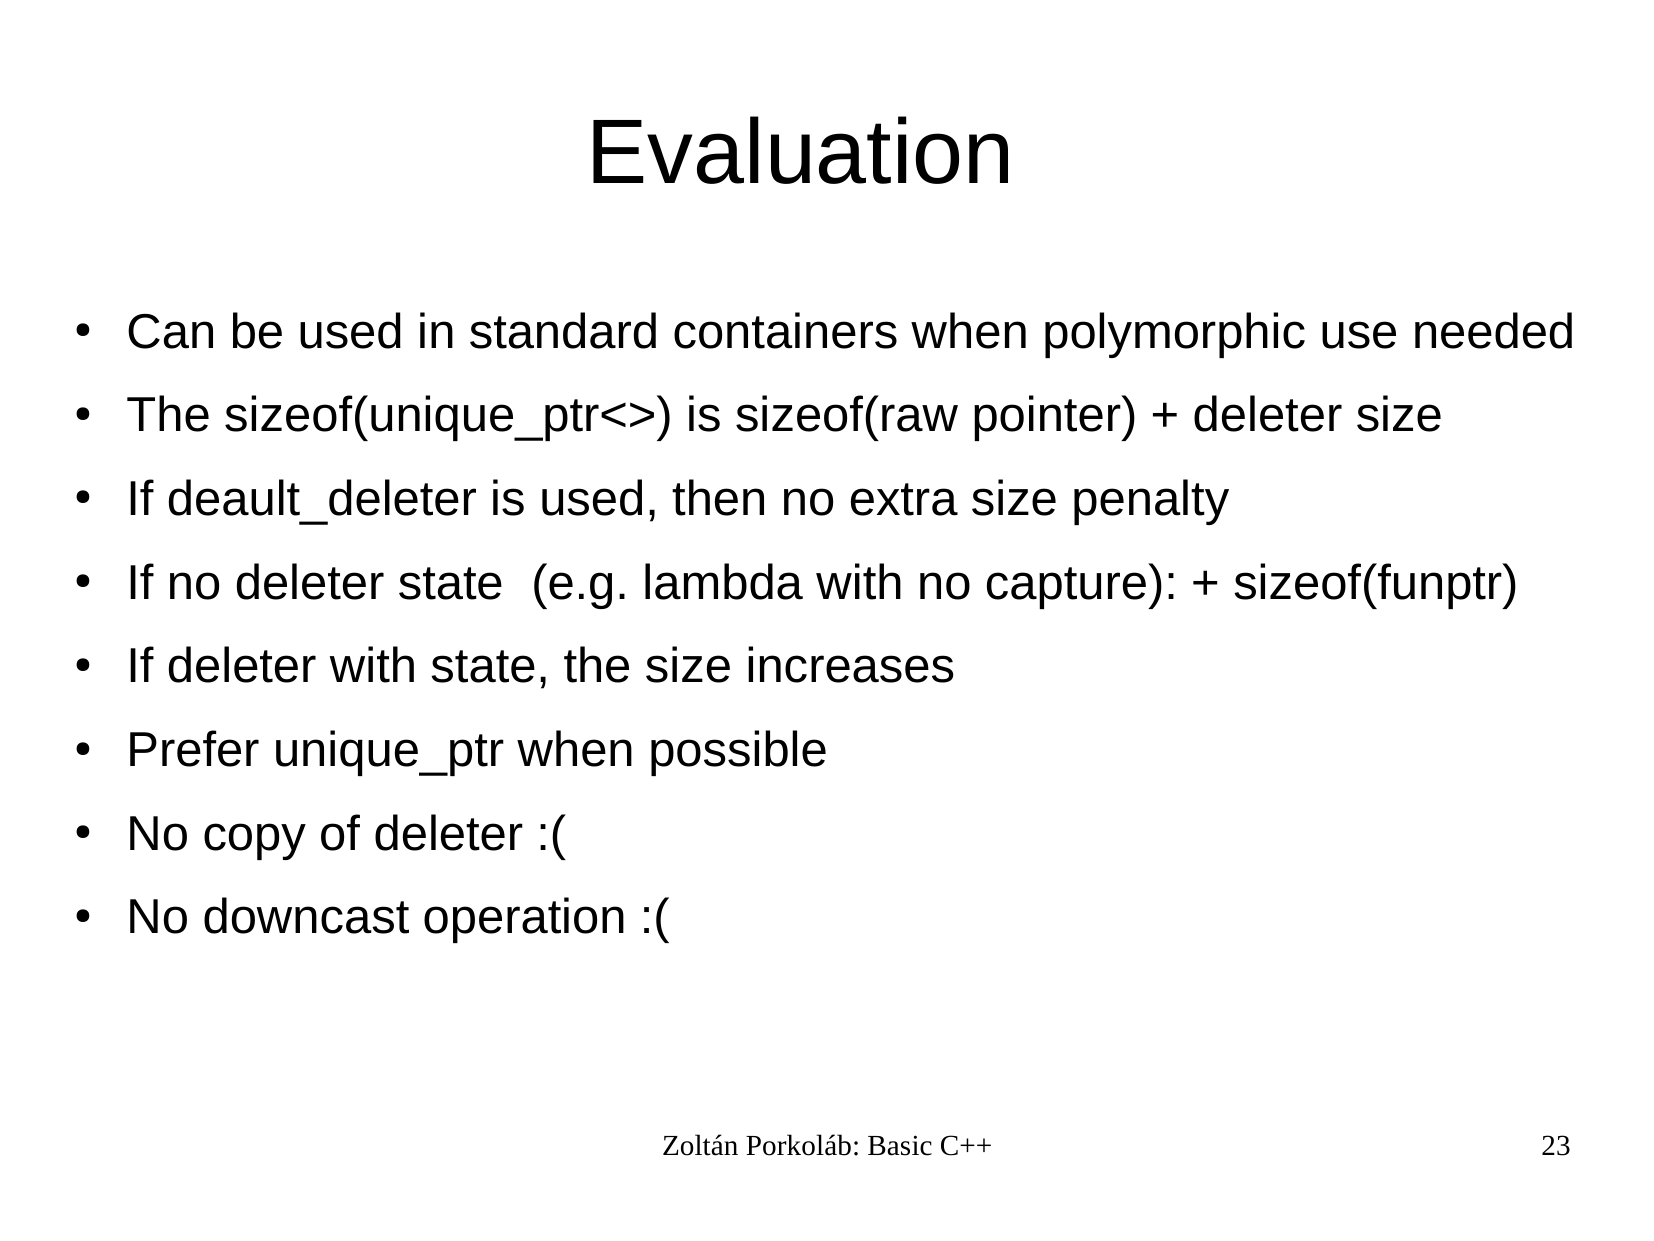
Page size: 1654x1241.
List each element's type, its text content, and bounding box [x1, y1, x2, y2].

title Evaluation [56, 47, 1546, 225]
list Can be used in standard containers when polymorphic use needed The sizeof(unique_ptr<>) is sizeof(raw pointer) + deleter size If deault_deleter is used, then no extra size penalty If no deleter state (e.g. lambda with no capture): + sizeof(funptr) If deleter with state, the size increases Prefer unique_ptr when possible No copy of deleter :( No downcast operation :( [56, 225, 1591, 1006]
